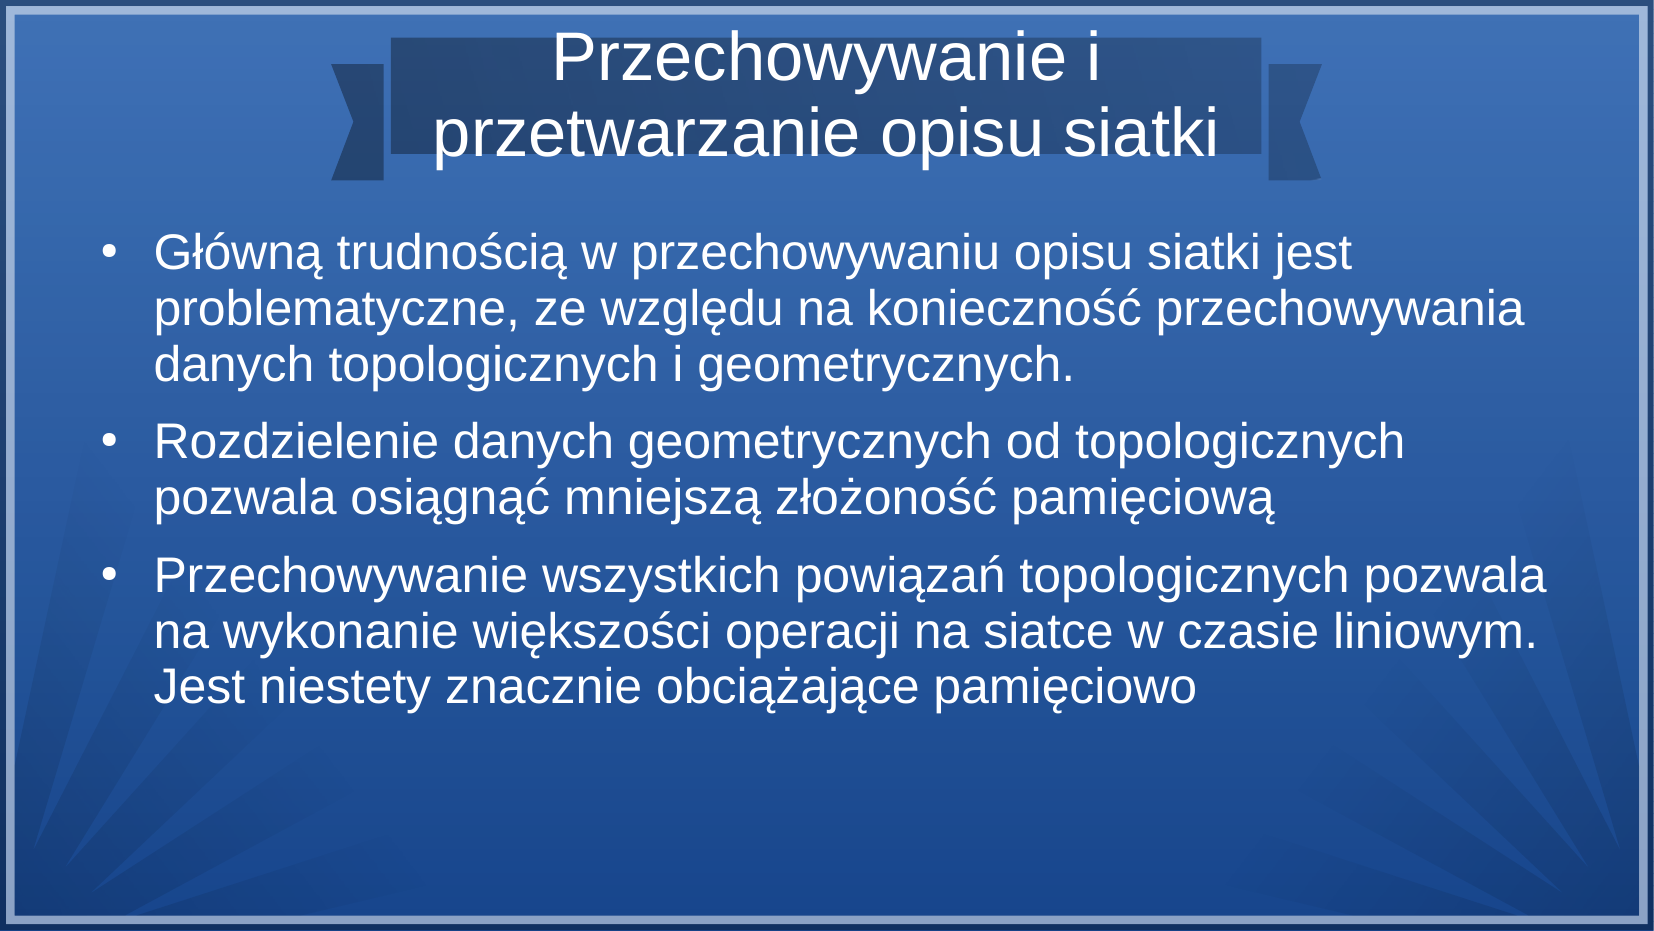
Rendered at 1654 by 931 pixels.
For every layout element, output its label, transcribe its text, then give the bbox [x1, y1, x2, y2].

list Główną trudnością w przechowywaniu opisu siatki jest problematyczne, ze względu na konieczność przechowywania danych topologicznych i geometrycznych. Rozdzielenie danych geometrycznych od topologicznych pozwala osiągnąć mniejszą złożoność pamięciową Przechowywanie wszystkich powiązań topologicznych pozwala na wykonanie większości operacji na siatce w czasie liniowym. Jest niestety znacznie obciążające pamięciowo [82, 224, 1571, 848]
title Przechowywanie i przetwarzanie opisu siatki [389, 17, 1264, 172]
